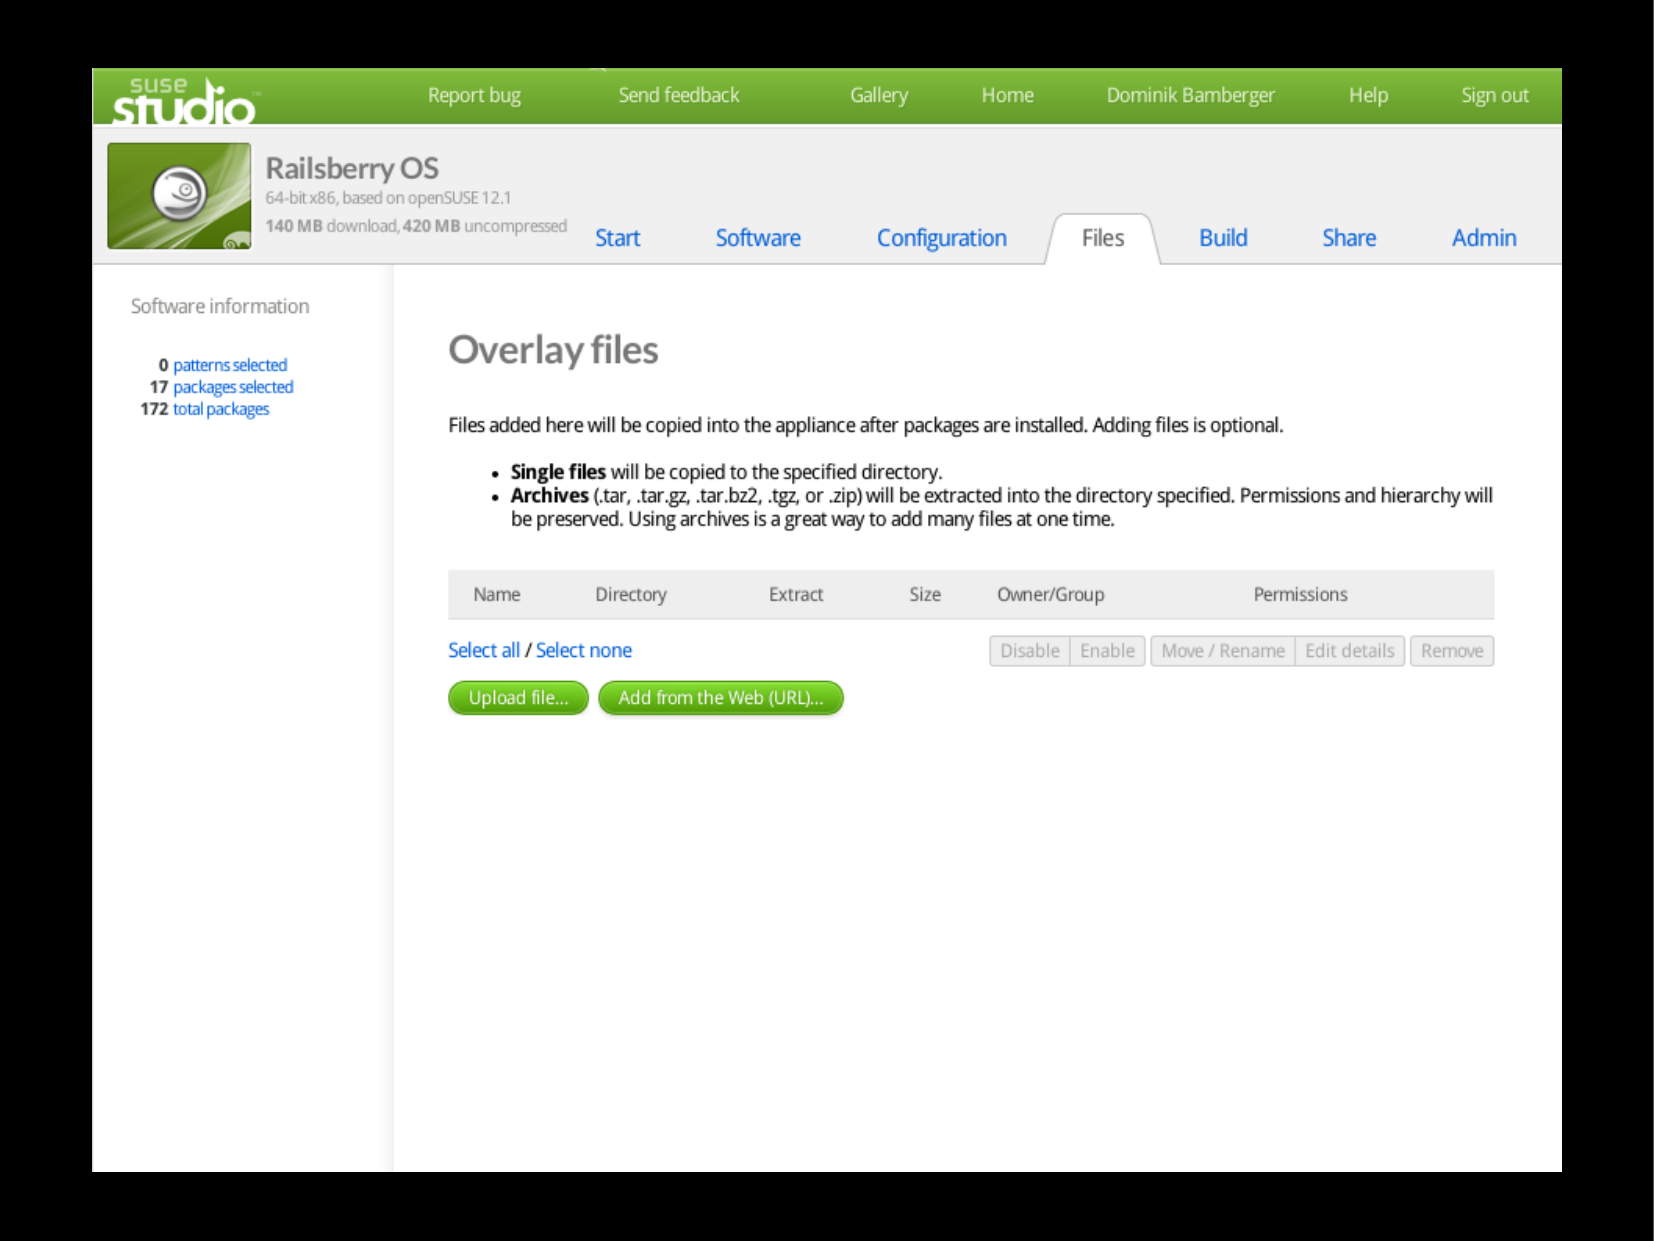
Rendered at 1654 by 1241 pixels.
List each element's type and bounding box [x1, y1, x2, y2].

picture [92, 68, 1562, 1172]
